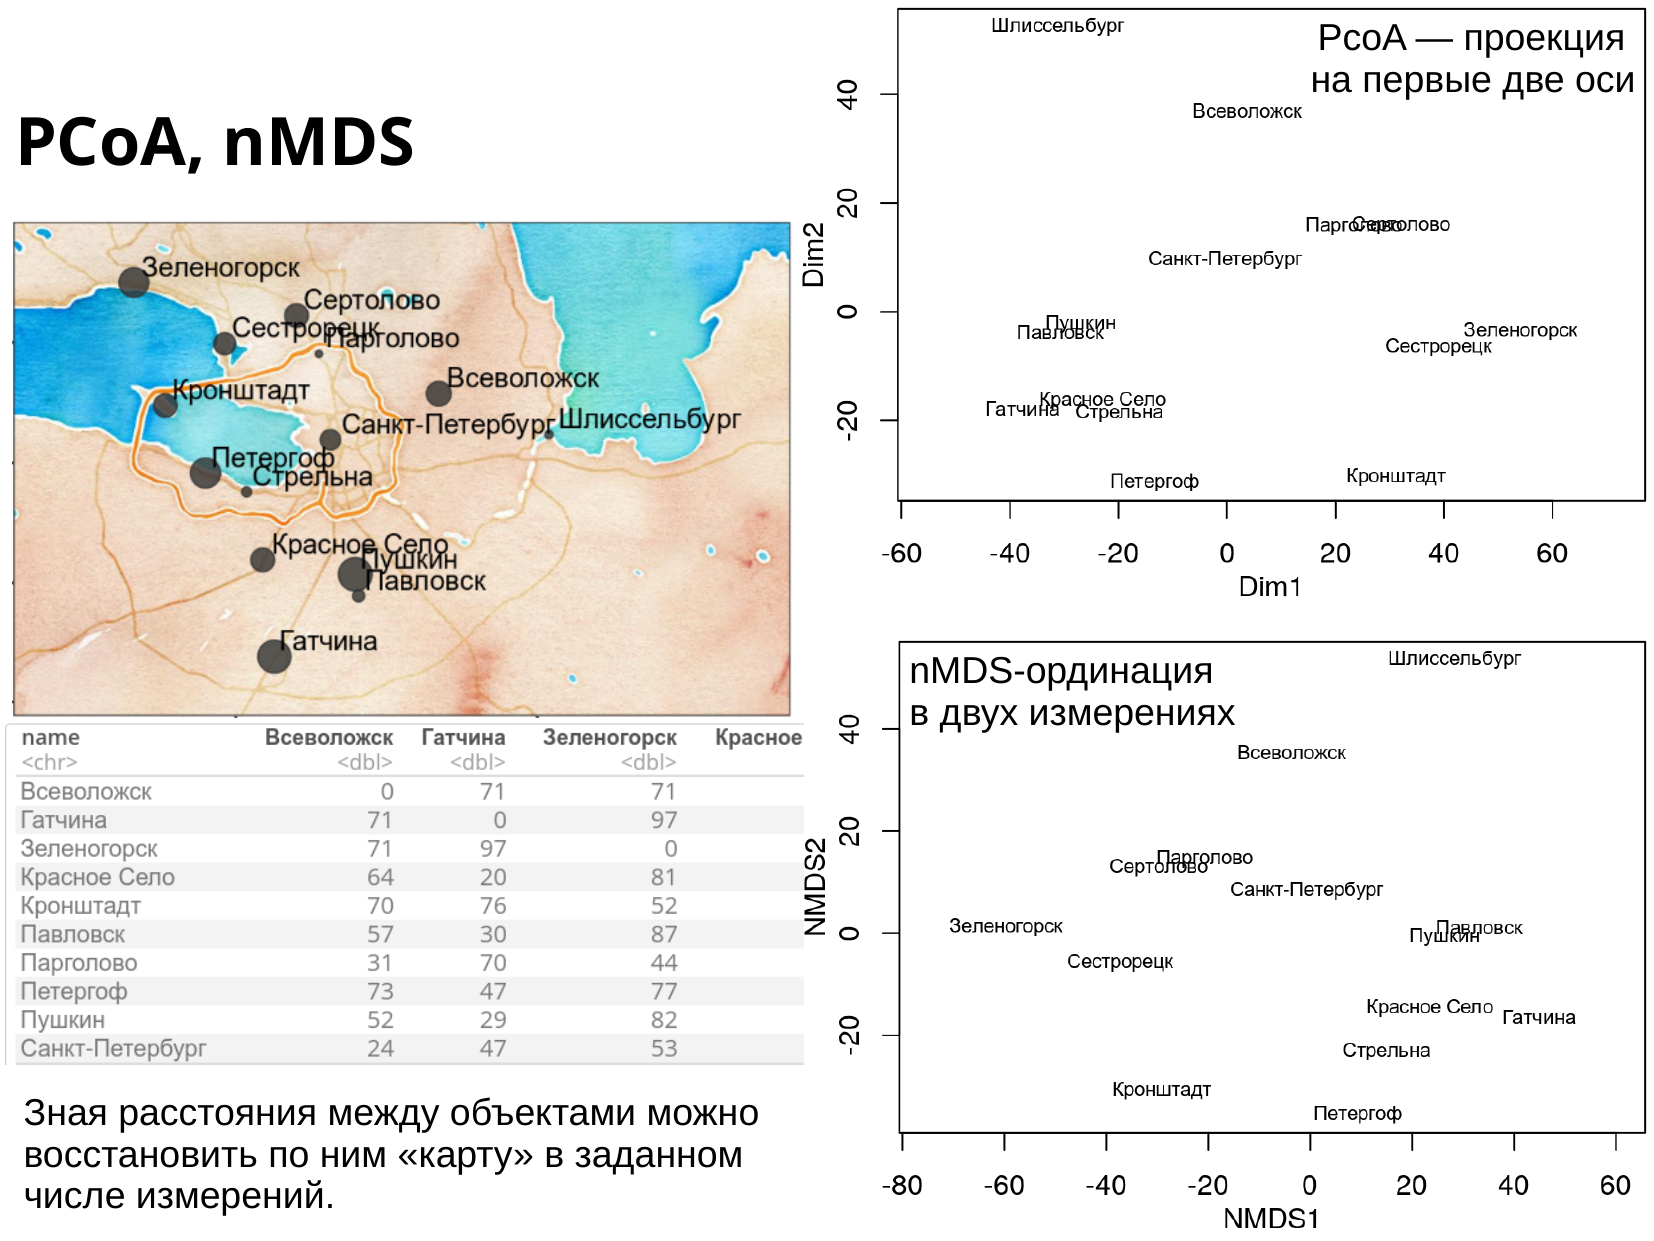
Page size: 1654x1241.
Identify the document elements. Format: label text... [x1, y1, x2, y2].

title PCoA, nMDS [15, 19, 795, 260]
text_box Зная расстояния между объектами можно восстановить по ним «карту» в заданном числе измерений. [8, 1083, 795, 1225]
picture [795, 5, 1648, 603]
text_box nMDS-ординация в двух измерениях [894, 642, 1374, 742]
text_box PcoA — проекция на первые две оси [1172, 8, 1651, 108]
picture [5, 638, 1648, 1235]
picture [12, 221, 792, 718]
